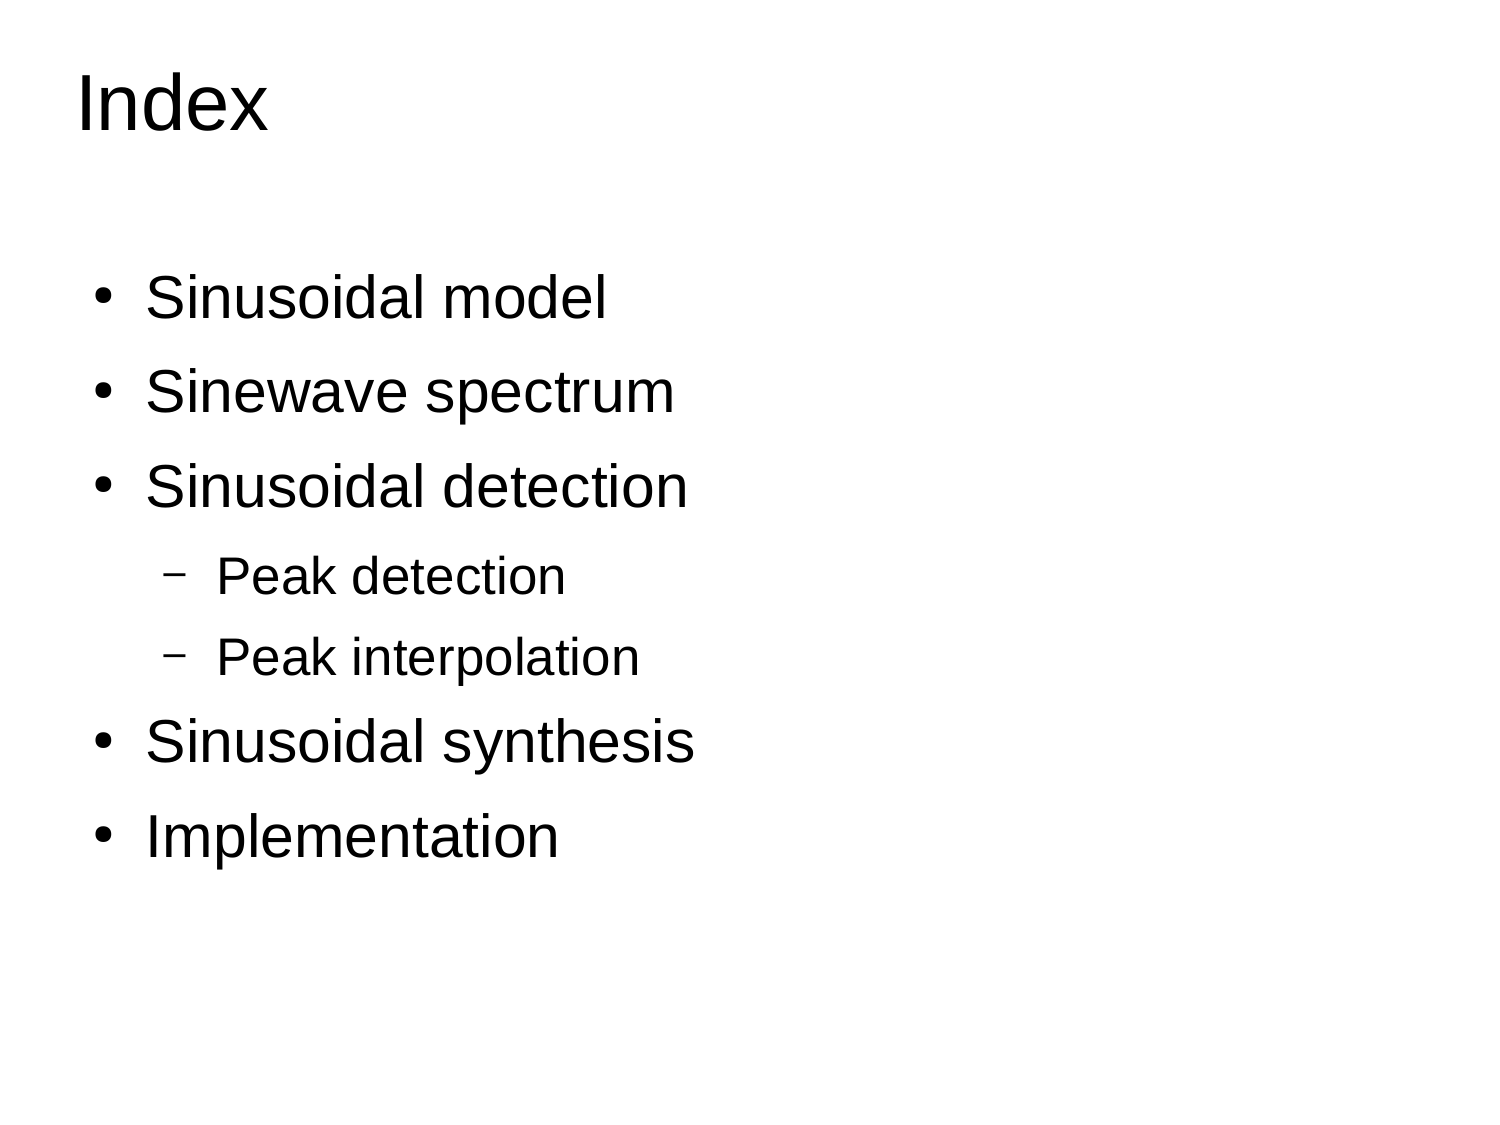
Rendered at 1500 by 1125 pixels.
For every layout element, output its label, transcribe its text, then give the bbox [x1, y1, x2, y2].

list Sinusoidal model Sinewave spectrum Sinusoidal detection Peak detection Peak interpolation Sinusoidal synthesis Implementation [75, 263, 1425, 916]
title Index [75, 9, 1425, 198]
